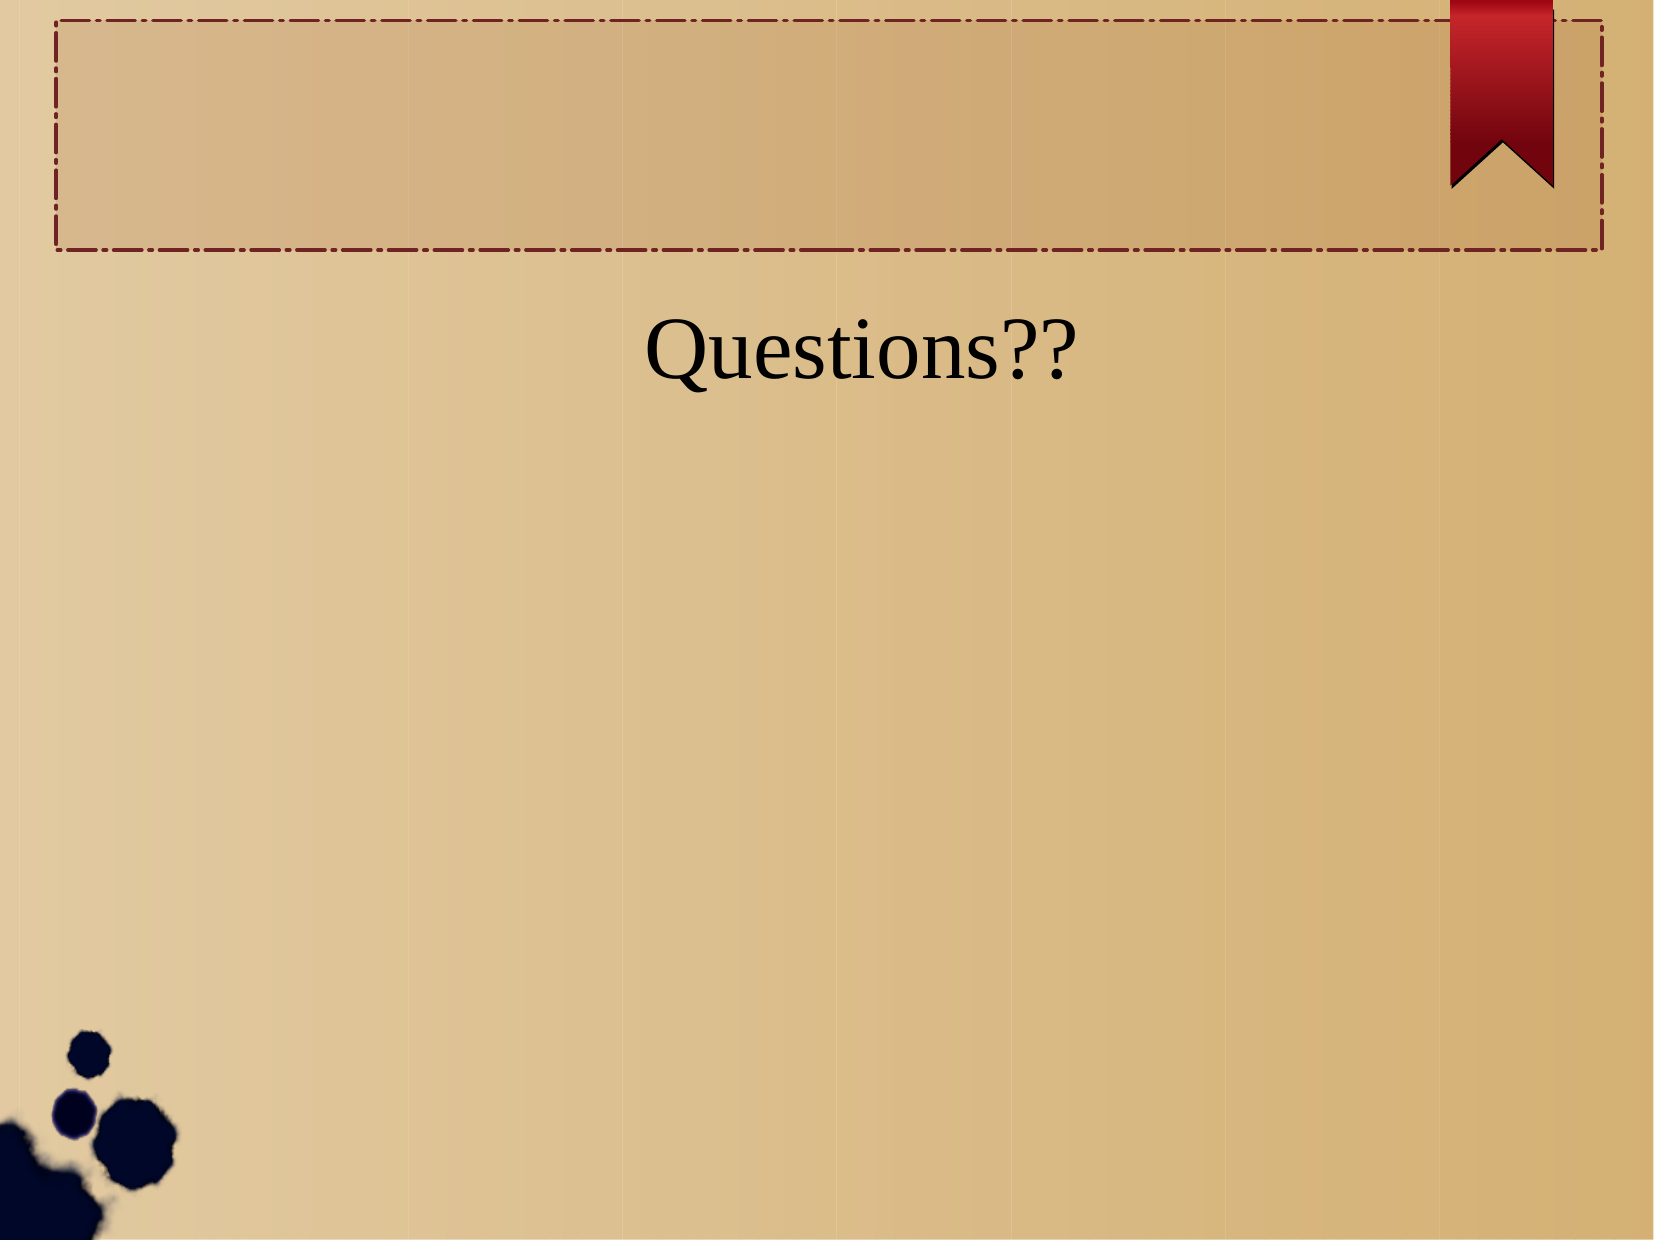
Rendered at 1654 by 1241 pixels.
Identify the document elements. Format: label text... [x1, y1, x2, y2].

list Questions?? [82, 299, 1571, 1019]
